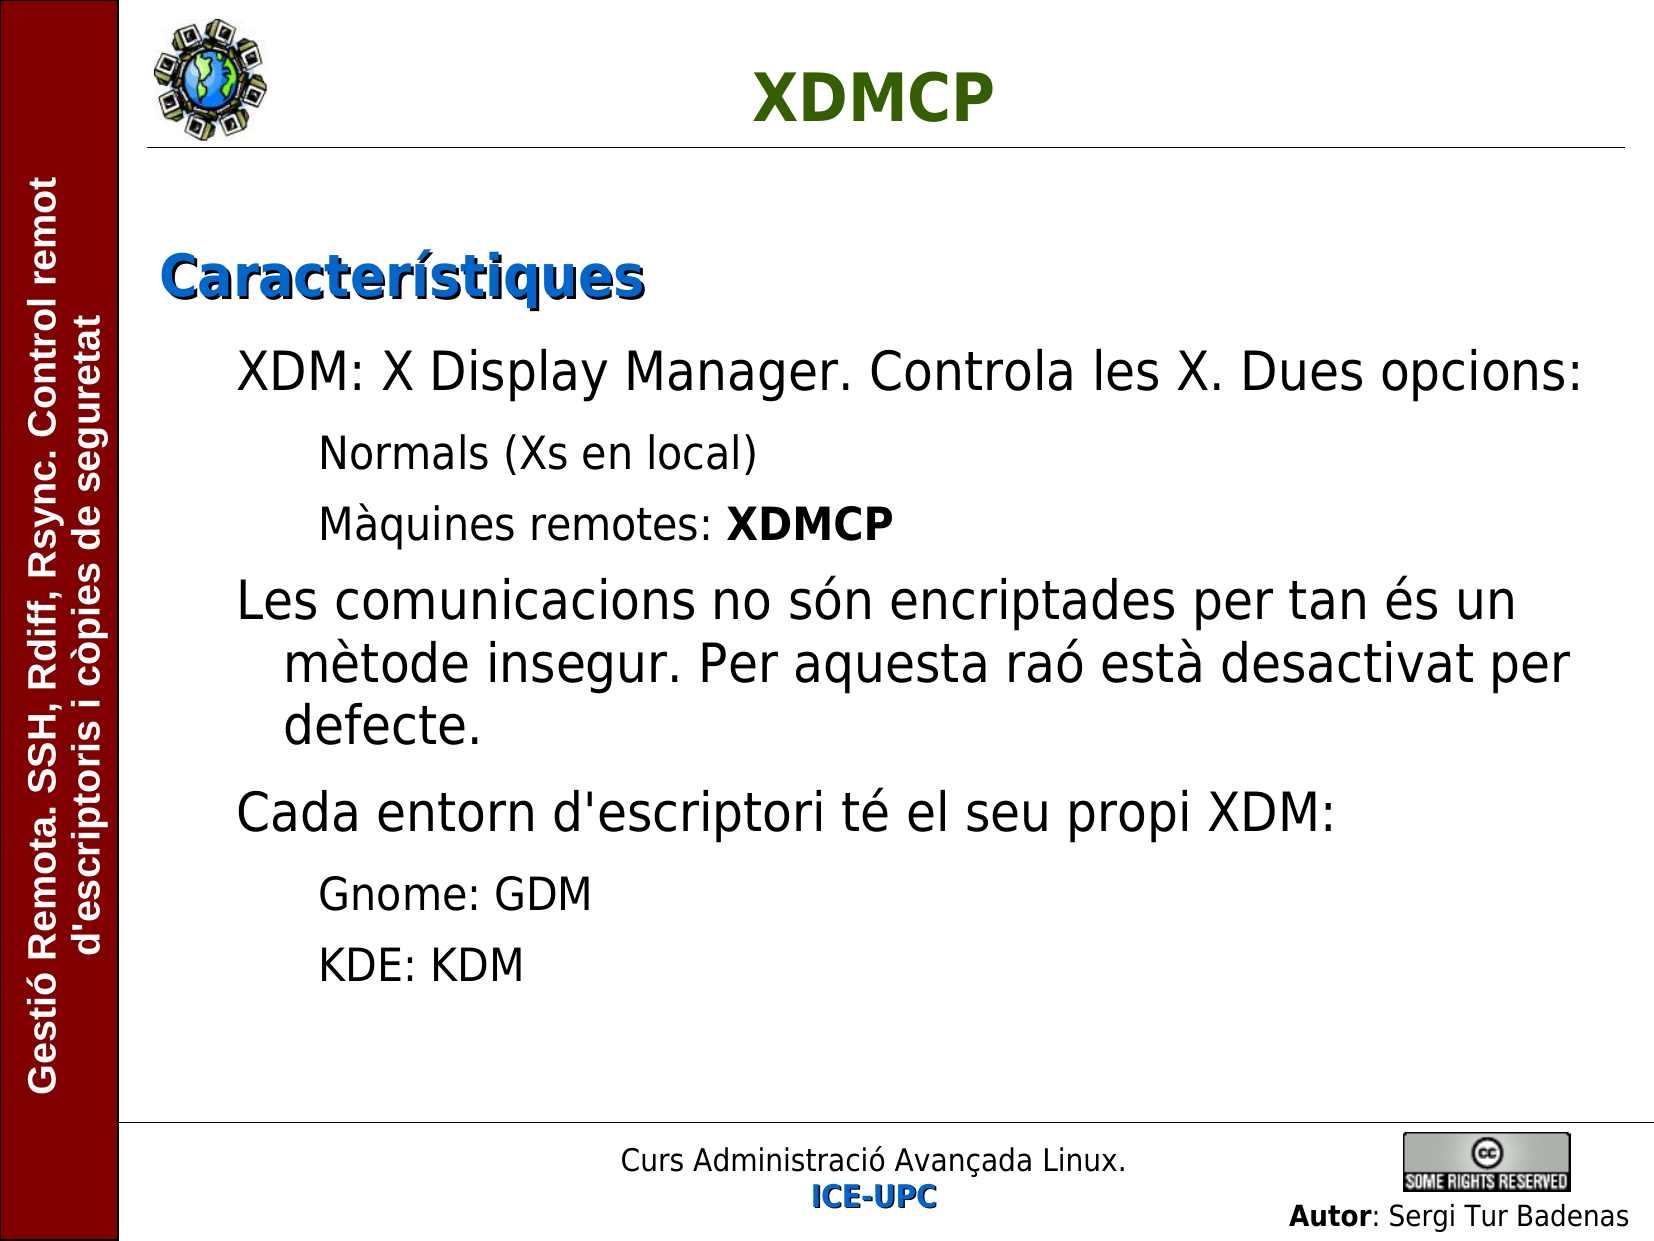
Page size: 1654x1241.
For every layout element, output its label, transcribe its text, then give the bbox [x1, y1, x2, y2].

picture [1403, 1132, 1571, 1192]
picture [154, 19, 268, 49]
list Característiques XDM: X Display Manager. Controla les X. Dues opcions: Normals (Xs en local) Màquines remotes: XDMCP Les comunicacions no són encriptades per tan és un mètode insegur. Per aquesta raó està desactivat per defecte. Cada entorn d'escriptori té el seu propi XDM: Gnome: GDM KDE: KDM [141, 242, 1630, 1093]
title XDMCP [129, 49, 1619, 148]
